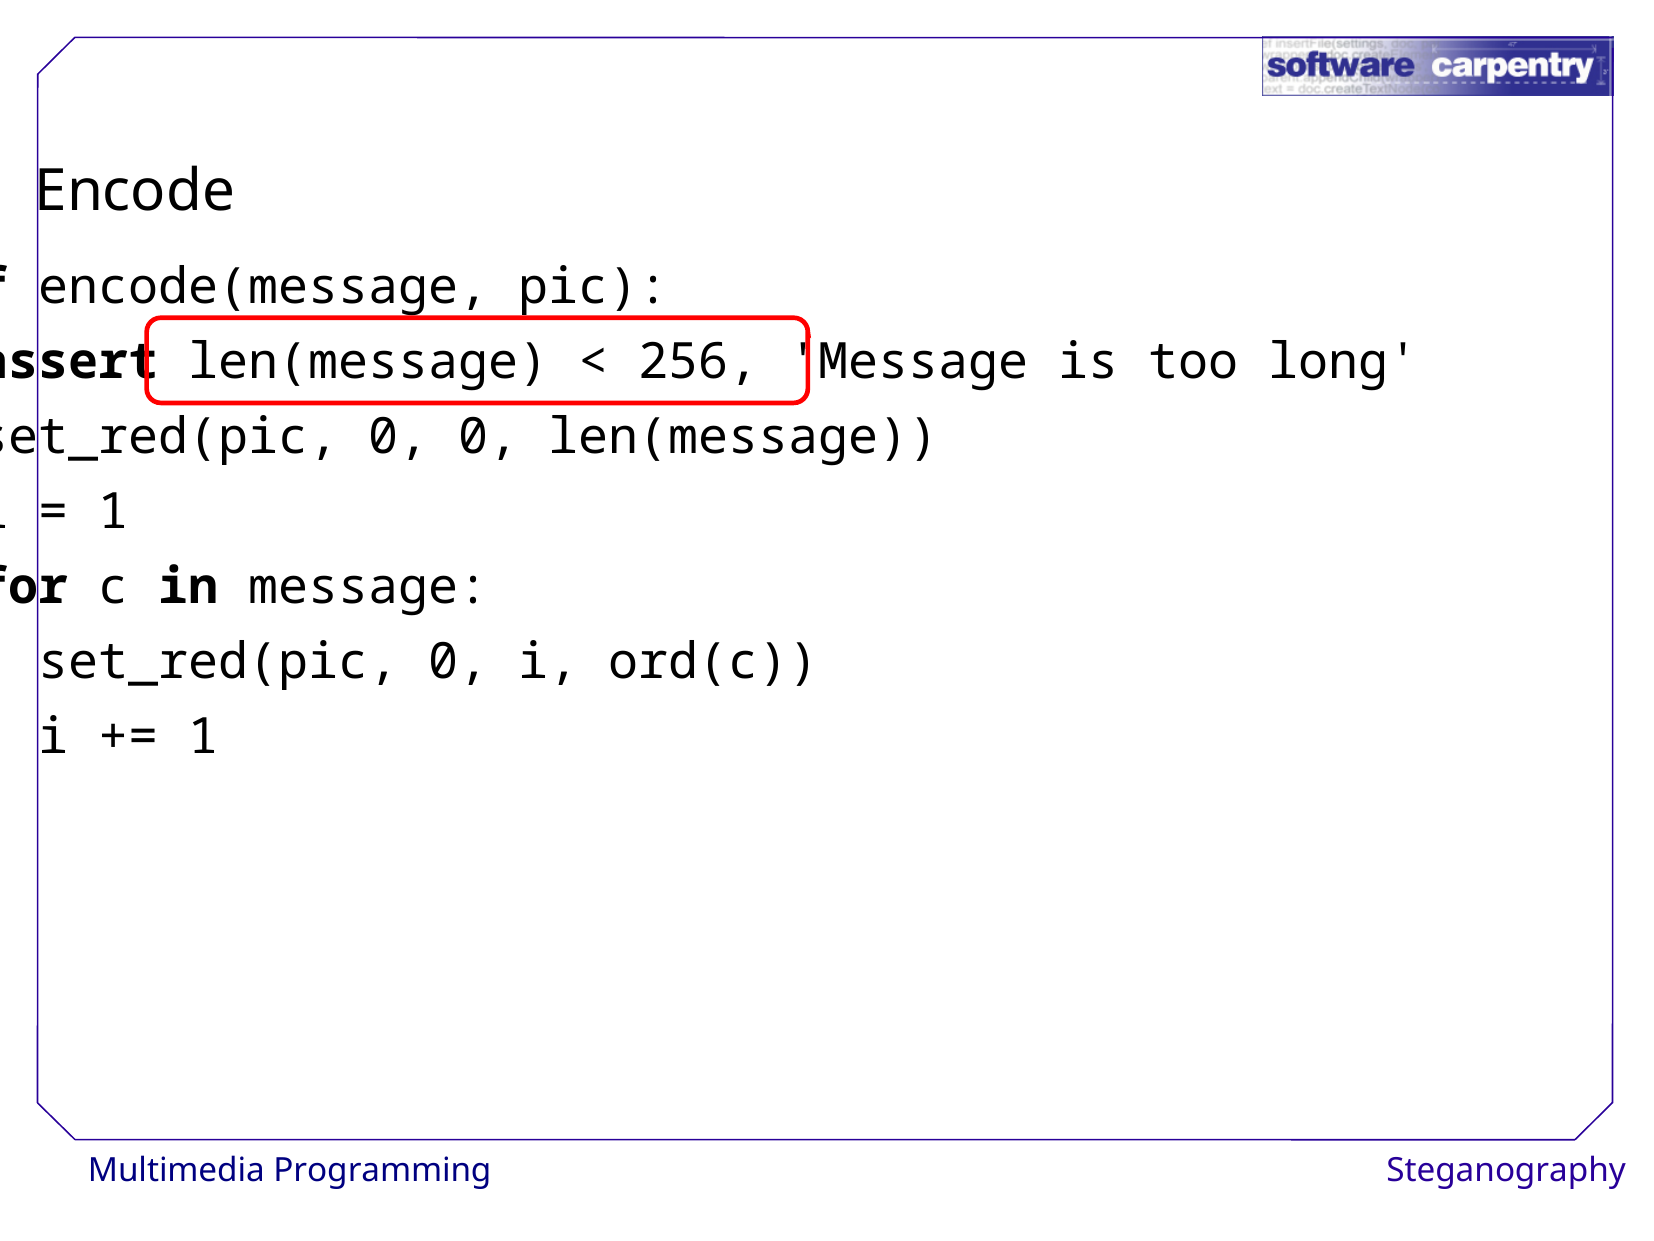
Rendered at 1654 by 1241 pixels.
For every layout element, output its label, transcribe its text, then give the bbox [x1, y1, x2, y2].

text_box Encode [19, 109, 400, 230]
picture [1262, 36, 1614, 96]
text_box def encode(message, pic): assert len(message) < 256, 'Message is too long' set_red(pic, 0, 0, len(message)) i = 1 for c in message: set_red(pic, 0, i, ord(c)) i += 1 [0, 230, 1584, 772]
